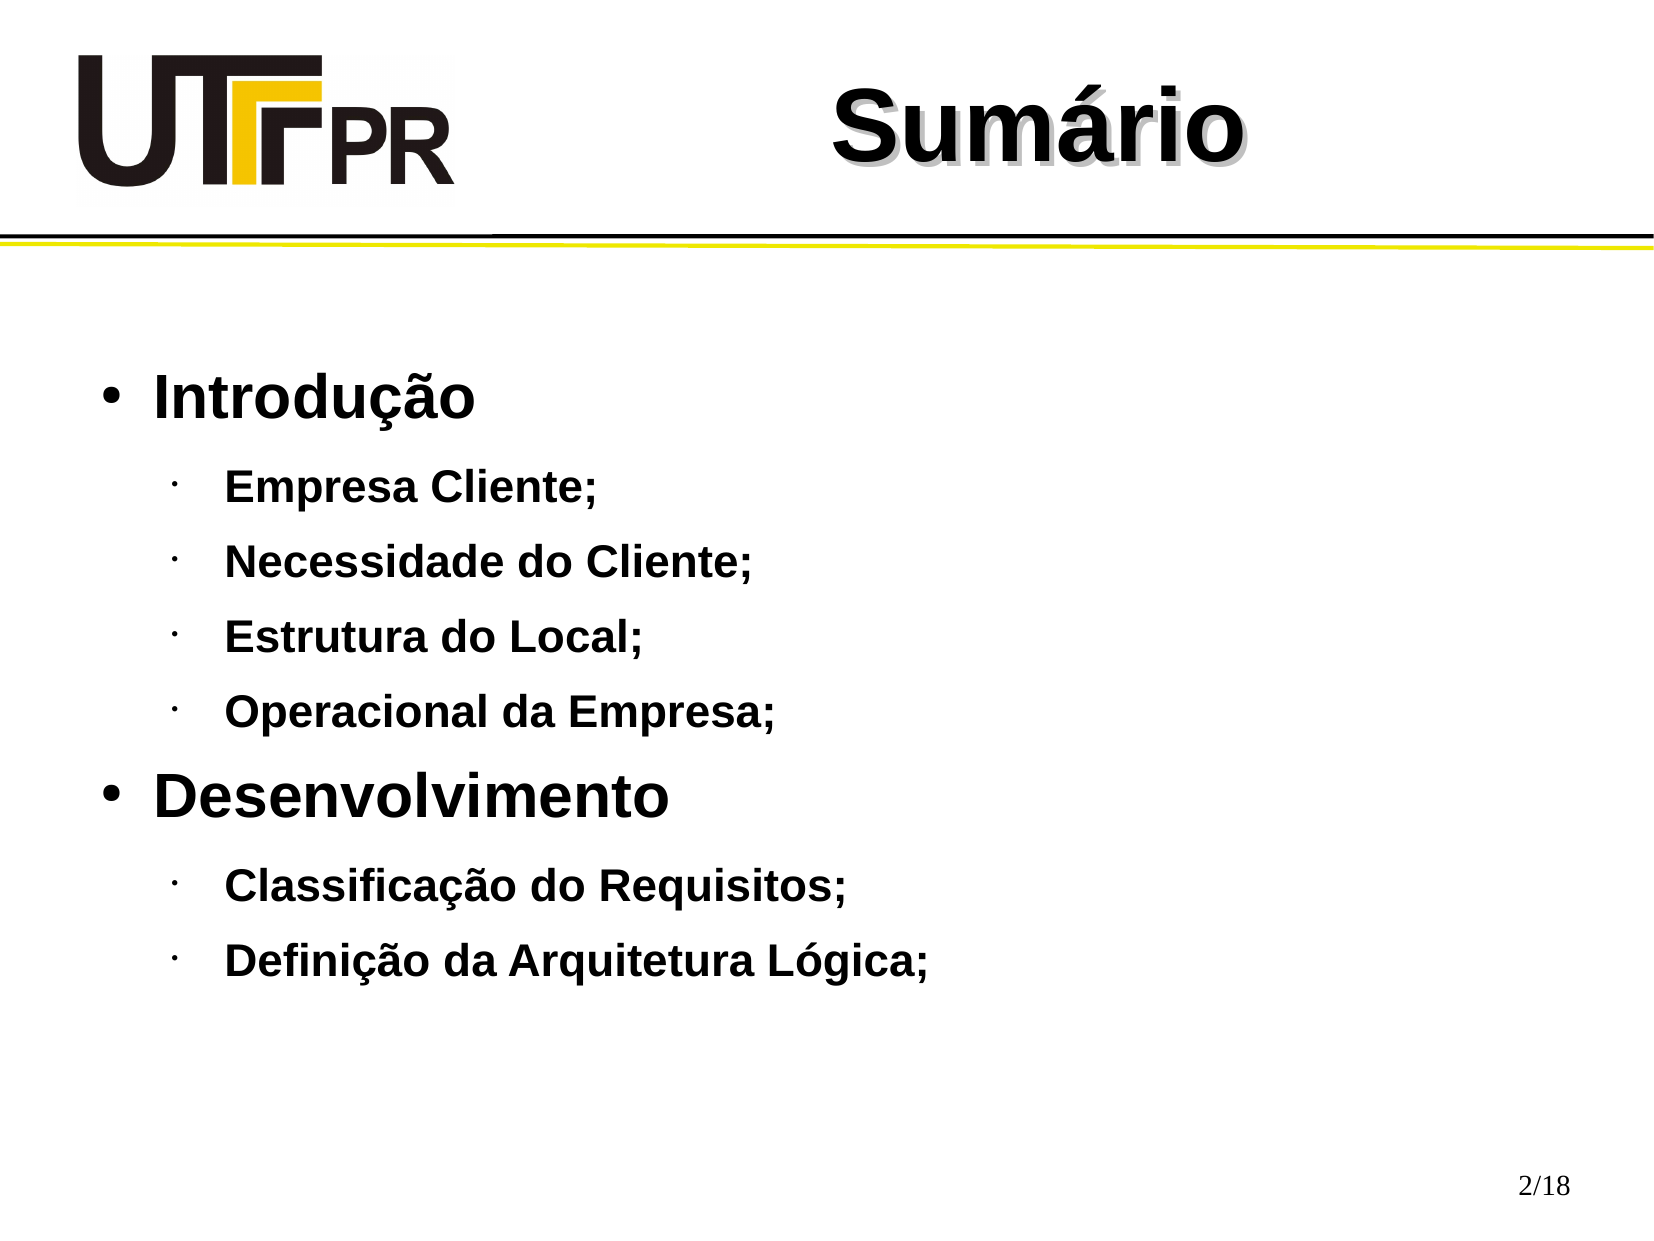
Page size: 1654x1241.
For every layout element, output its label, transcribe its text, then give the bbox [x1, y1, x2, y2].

list Introdução Empresa Cliente; Necessidade do Cliente; Estrutura do Local; Operacional da Empresa; Desenvolvimento Classificação do Requisitos; Definição da Arquitetura Lógica; [82, 295, 1571, 1146]
title Sumário [507, 49, 1571, 201]
picture [76, 55, 455, 207]
